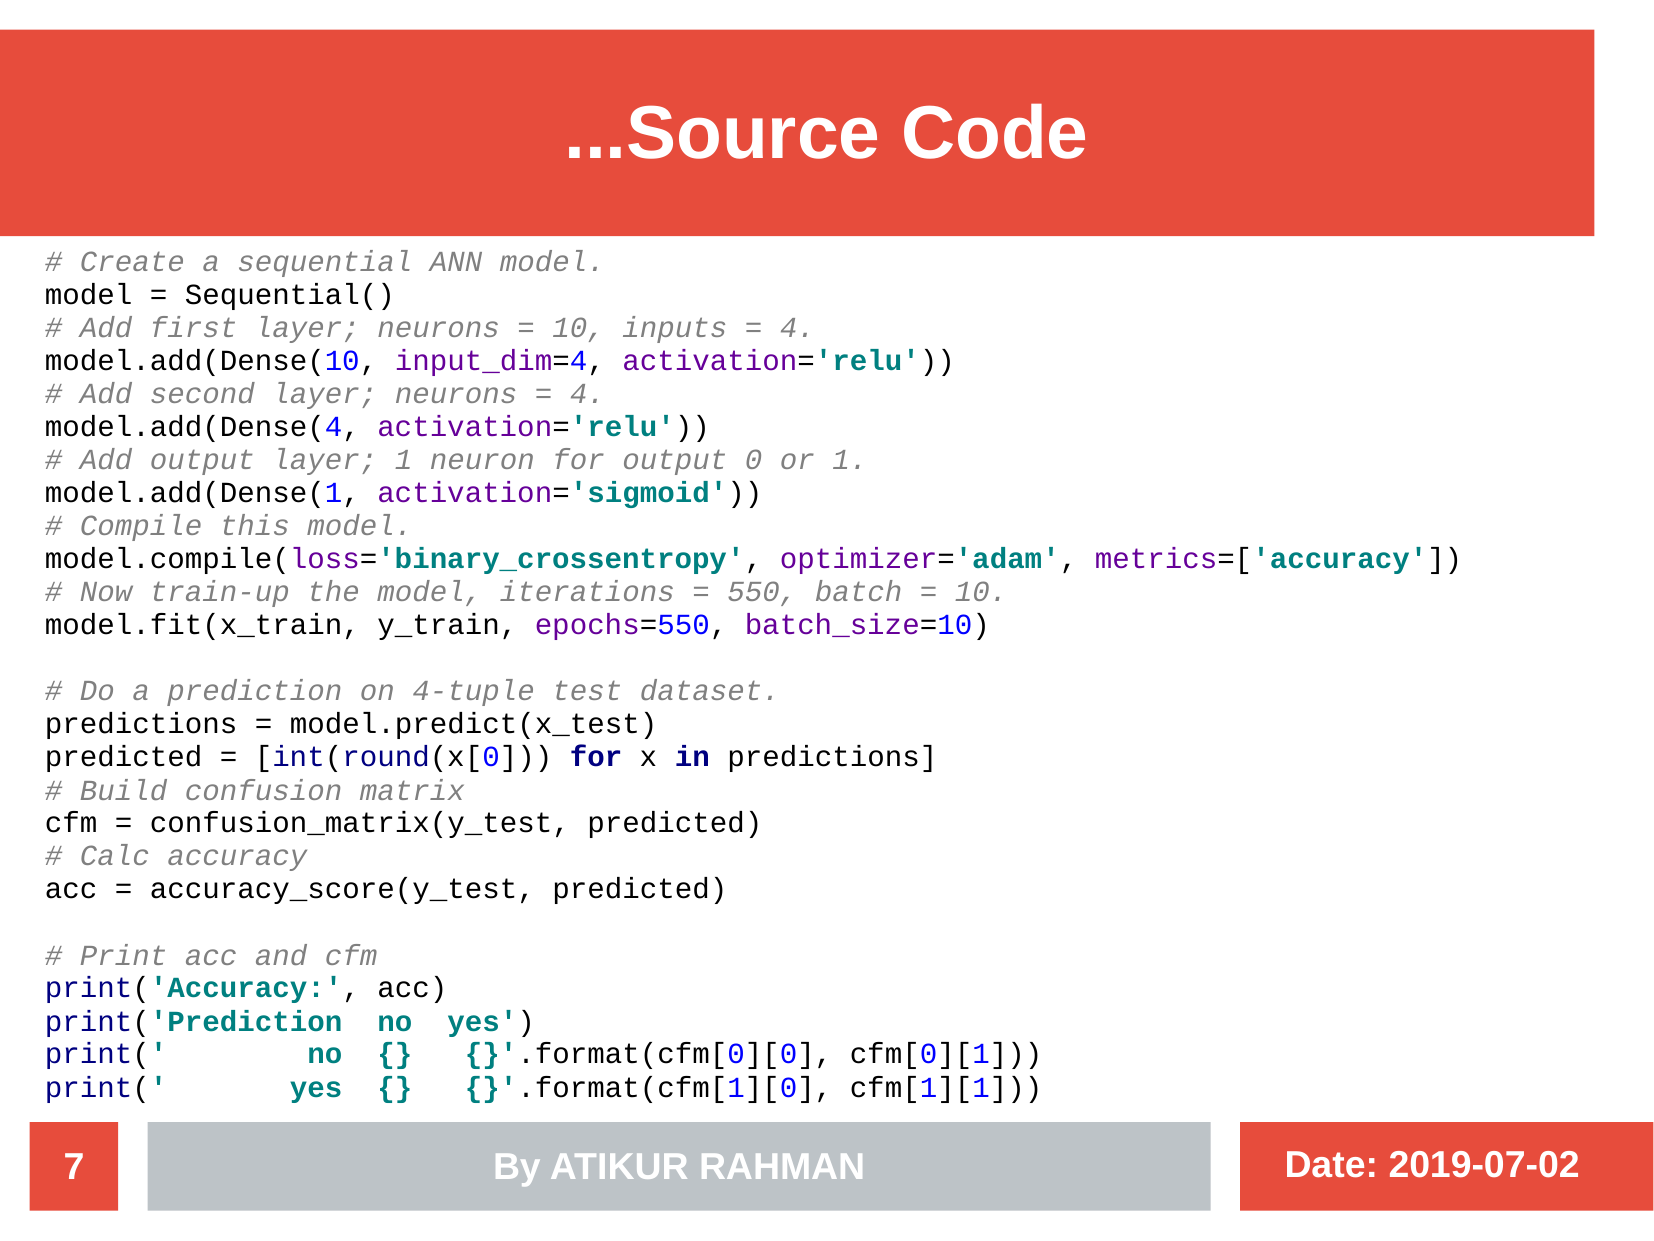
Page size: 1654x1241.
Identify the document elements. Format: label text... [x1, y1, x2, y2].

title ...Source Code [266, 59, 1388, 207]
text_box # Create a sequential ANN model. model = Sequential() # Add first layer; neurons = 10, inputs = 4. model.add(Dense(10, input_dim=4, activation='relu')) # Add second layer; neurons = 4. model.add(Dense(4, activation='relu')) # Add output layer; 1 neuron for output 0 or 1. model.add(Dense(1, activation='sigmoid')) # Compile this model. model.compile(loss='binary_crossentropy', optimizer='adam', metrics=['accuracy']) # Now train-up the model, iterations = 550, batch = 10. model.fit(x_train, y_train, epochs=550, batch_size=10) # Do a prediction on 4-tuple test dataset. predictions = model.predict(x_test) predicted = [int(round(x[0])) for x in predictions] # Build confusion matrix cfm = confusion_matrix(y_test, predicted) # Calc accuracy acc = accuracy_score(y_test, predicted) # Print acc and cfm print('Accuracy:', acc) print('Prediction no yes') print(' no {} {}'.format(cfm[0][0], cfm[0][1])) print(' yes {} {}'.format(cfm[1][0], cfm[1][1])) [30, 240, 1635, 1114]
